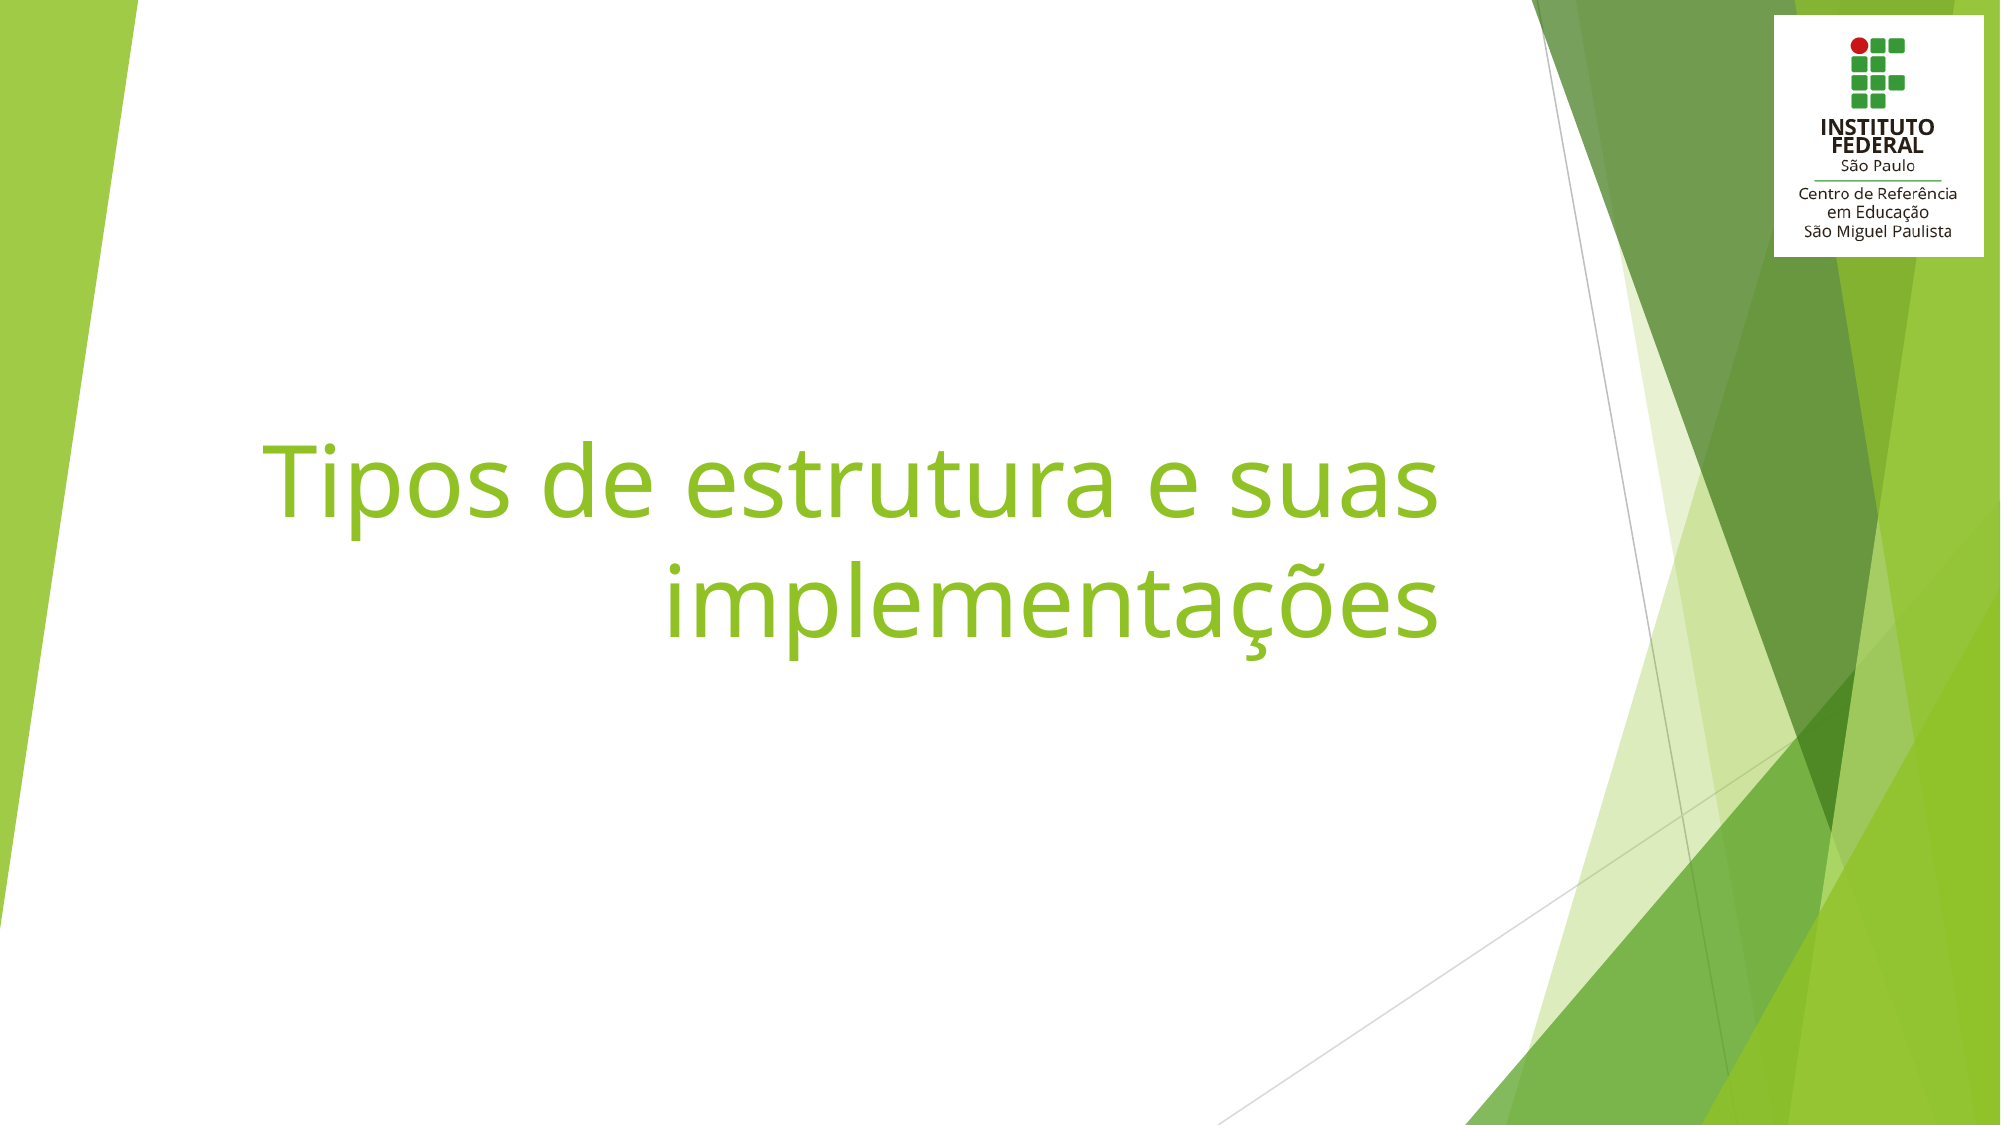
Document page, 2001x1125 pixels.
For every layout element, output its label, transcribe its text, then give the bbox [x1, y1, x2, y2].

title Tipos de estrutura e suas implementações [247, 394, 1522, 665]
picture [1774, 15, 1984, 257]
